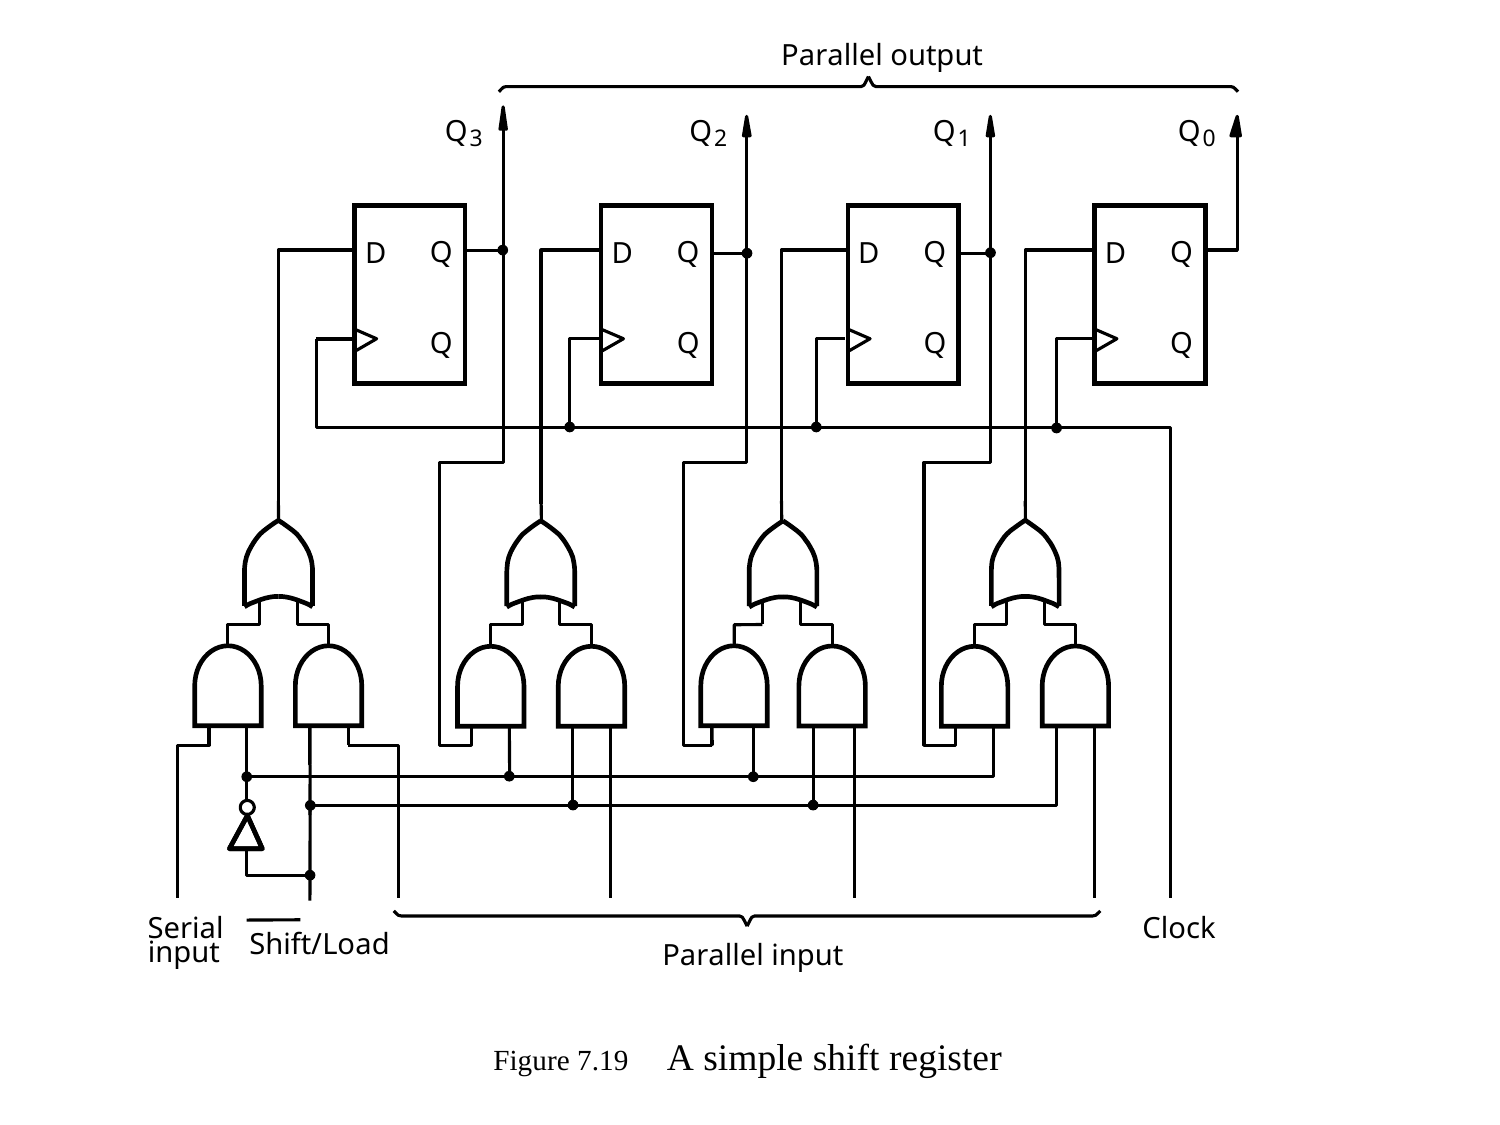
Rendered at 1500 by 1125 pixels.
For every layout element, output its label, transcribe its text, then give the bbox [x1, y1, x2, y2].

text_box [847, 331, 864, 349]
text_box [808, 800, 818, 810]
text_box D [611, 234, 633, 270]
text_box Q [1170, 324, 1194, 360]
text_box D [1105, 234, 1127, 270]
text_box [601, 332, 618, 349]
text_box [305, 870, 315, 880]
text_box Q [1177, 111, 1201, 147]
text_box input [178, 948, 187, 960]
text_box [1094, 331, 1111, 349]
text_box [568, 800, 578, 810]
text_box Q [676, 233, 700, 269]
text_box Q [430, 324, 453, 360]
text_box [194, 645, 262, 726]
text_box [1230, 116, 1241, 136]
text_box 1 [957, 123, 971, 152]
text_box Clock [1142, 909, 1216, 945]
text_box [242, 772, 252, 782]
text_box [558, 646, 625, 727]
text_box Q [676, 324, 700, 360]
text_box Q [932, 111, 956, 147]
text_box Q [430, 233, 453, 269]
text_box [240, 799, 255, 815]
text_box [295, 645, 362, 726]
text_box Q [444, 111, 468, 147]
text_box 0 [1202, 123, 1217, 152]
text_box [500, 106, 507, 130]
text_box Q [1170, 233, 1194, 269]
text_box [457, 646, 524, 746]
text_box Parallel input [662, 936, 844, 972]
text_box [305, 800, 315, 810]
text_box [847, 205, 959, 384]
text_box [742, 248, 752, 258]
text_box [354, 332, 371, 349]
text_box 2 [714, 123, 728, 152]
text_box [941, 646, 1008, 727]
text_box [700, 645, 768, 782]
text_box Q [923, 233, 947, 269]
text_box [985, 248, 996, 258]
text_box [811, 422, 821, 432]
text_box Shift/Load [249, 925, 391, 961]
text_box D [858, 234, 880, 270]
text_box [743, 116, 751, 136]
text_box [498, 245, 508, 255]
text_box [504, 771, 514, 781]
text_box [987, 116, 994, 136]
text_box [1094, 205, 1206, 384]
text_box [798, 646, 866, 726]
text_box Q [689, 111, 713, 147]
text_box [601, 205, 712, 384]
text_box Parallel output [781, 36, 984, 72]
text_box 3 [469, 123, 483, 152]
text_box [1052, 423, 1062, 433]
text_box [1042, 646, 1109, 726]
text_box D [364, 234, 387, 270]
text_box [354, 205, 466, 384]
text_box [565, 422, 575, 432]
text_box Figure 7.19 A simple shift register [269, 1025, 1227, 1101]
text_box input [147, 933, 220, 969]
text_box Q [923, 324, 947, 360]
text_box Serial [147, 909, 224, 945]
